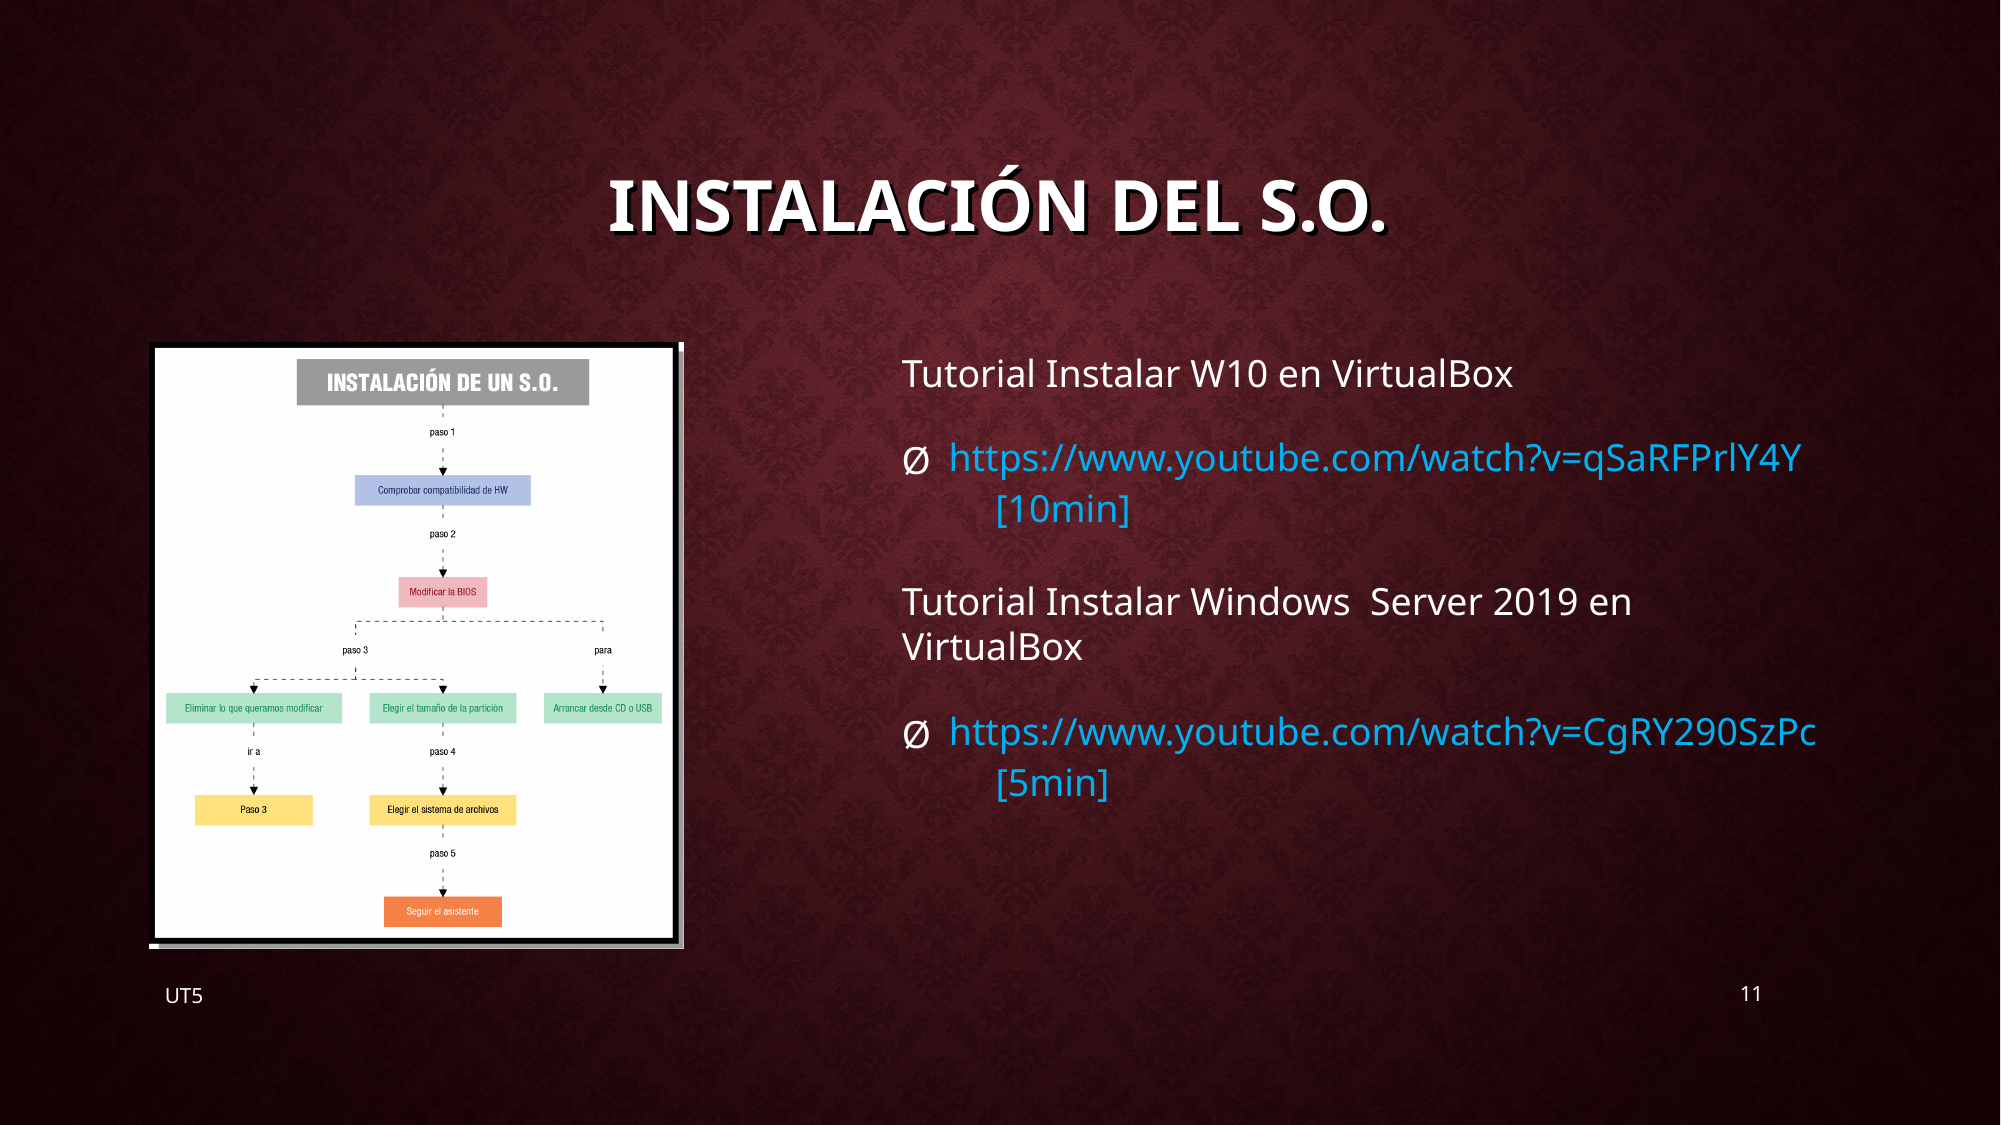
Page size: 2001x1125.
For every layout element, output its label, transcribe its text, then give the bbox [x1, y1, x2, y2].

picture [149, 342, 684, 949]
text_box https://www.youtube.com/watch?v=CgRY290SzPc [5min] [887, 701, 1896, 812]
text_box https://www.youtube.com/watch?v=qSaRFPrlY4Y [10min] [887, 427, 1946, 538]
text_box Tutorial Instalar W10 en VirtualBox [886, 342, 1834, 403]
text_box Tutorial Instalar Windows Server 2019 en VirtualBox [886, 570, 1834, 632]
text_box [1724, 965, 1849, 1025]
text_box UT5 [149, 965, 1245, 1025]
title Instalación del s.o. [149, 99, 1849, 318]
